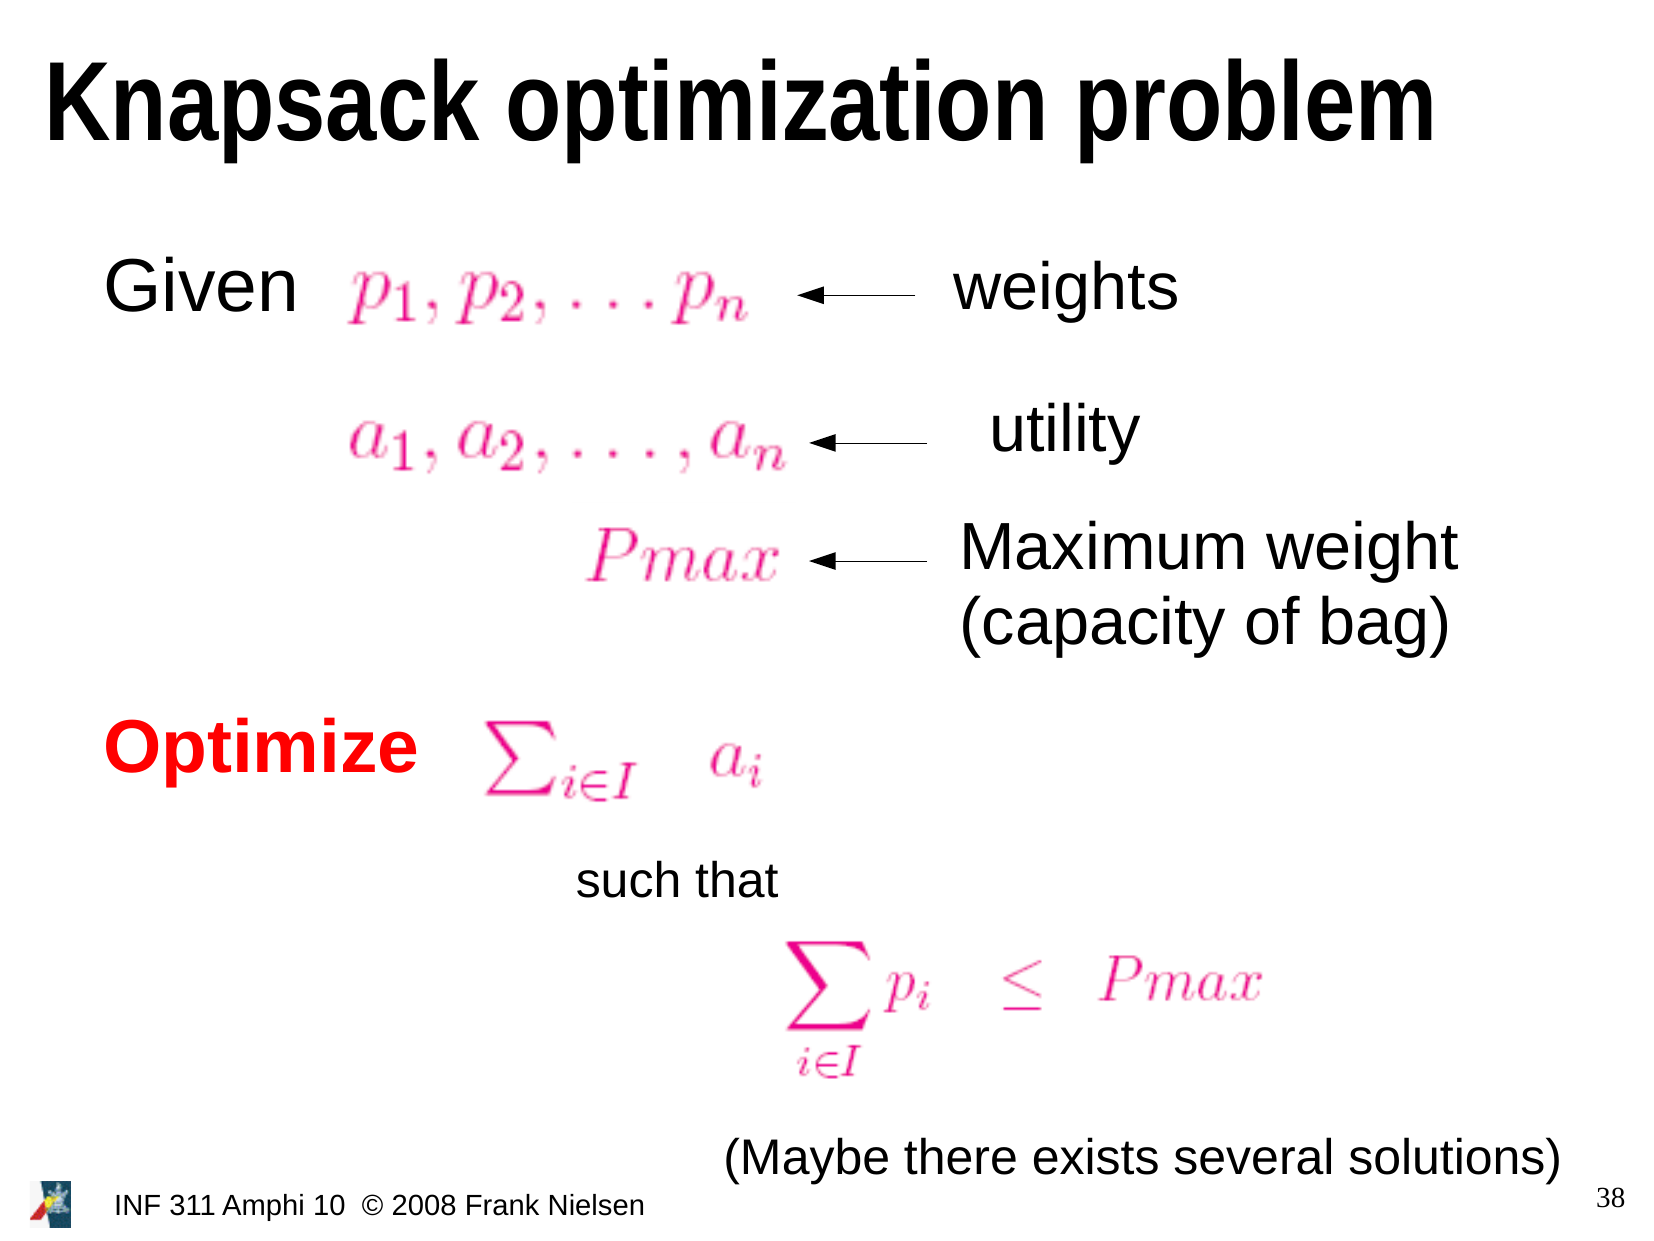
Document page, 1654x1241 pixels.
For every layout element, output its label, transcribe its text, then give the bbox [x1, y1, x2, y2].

text_box such that [561, 844, 794, 916]
picture [29, 1181, 71, 1228]
picture [330, 379, 798, 621]
picture [324, 236, 786, 366]
text_box Maximum weight (capacity of bag) [944, 501, 1654, 667]
text_box Given [88, 236, 315, 336]
text_box utility [974, 383, 1241, 501]
text_box weights [938, 242, 1205, 361]
text_box (Maybe there exists several solutions) [708, 1122, 1578, 1193]
text_box Optimize [88, 696, 435, 796]
picture [765, 921, 1300, 1093]
text_box Knapsack optimization problem [29, 28, 1453, 172]
picture [455, 689, 797, 827]
